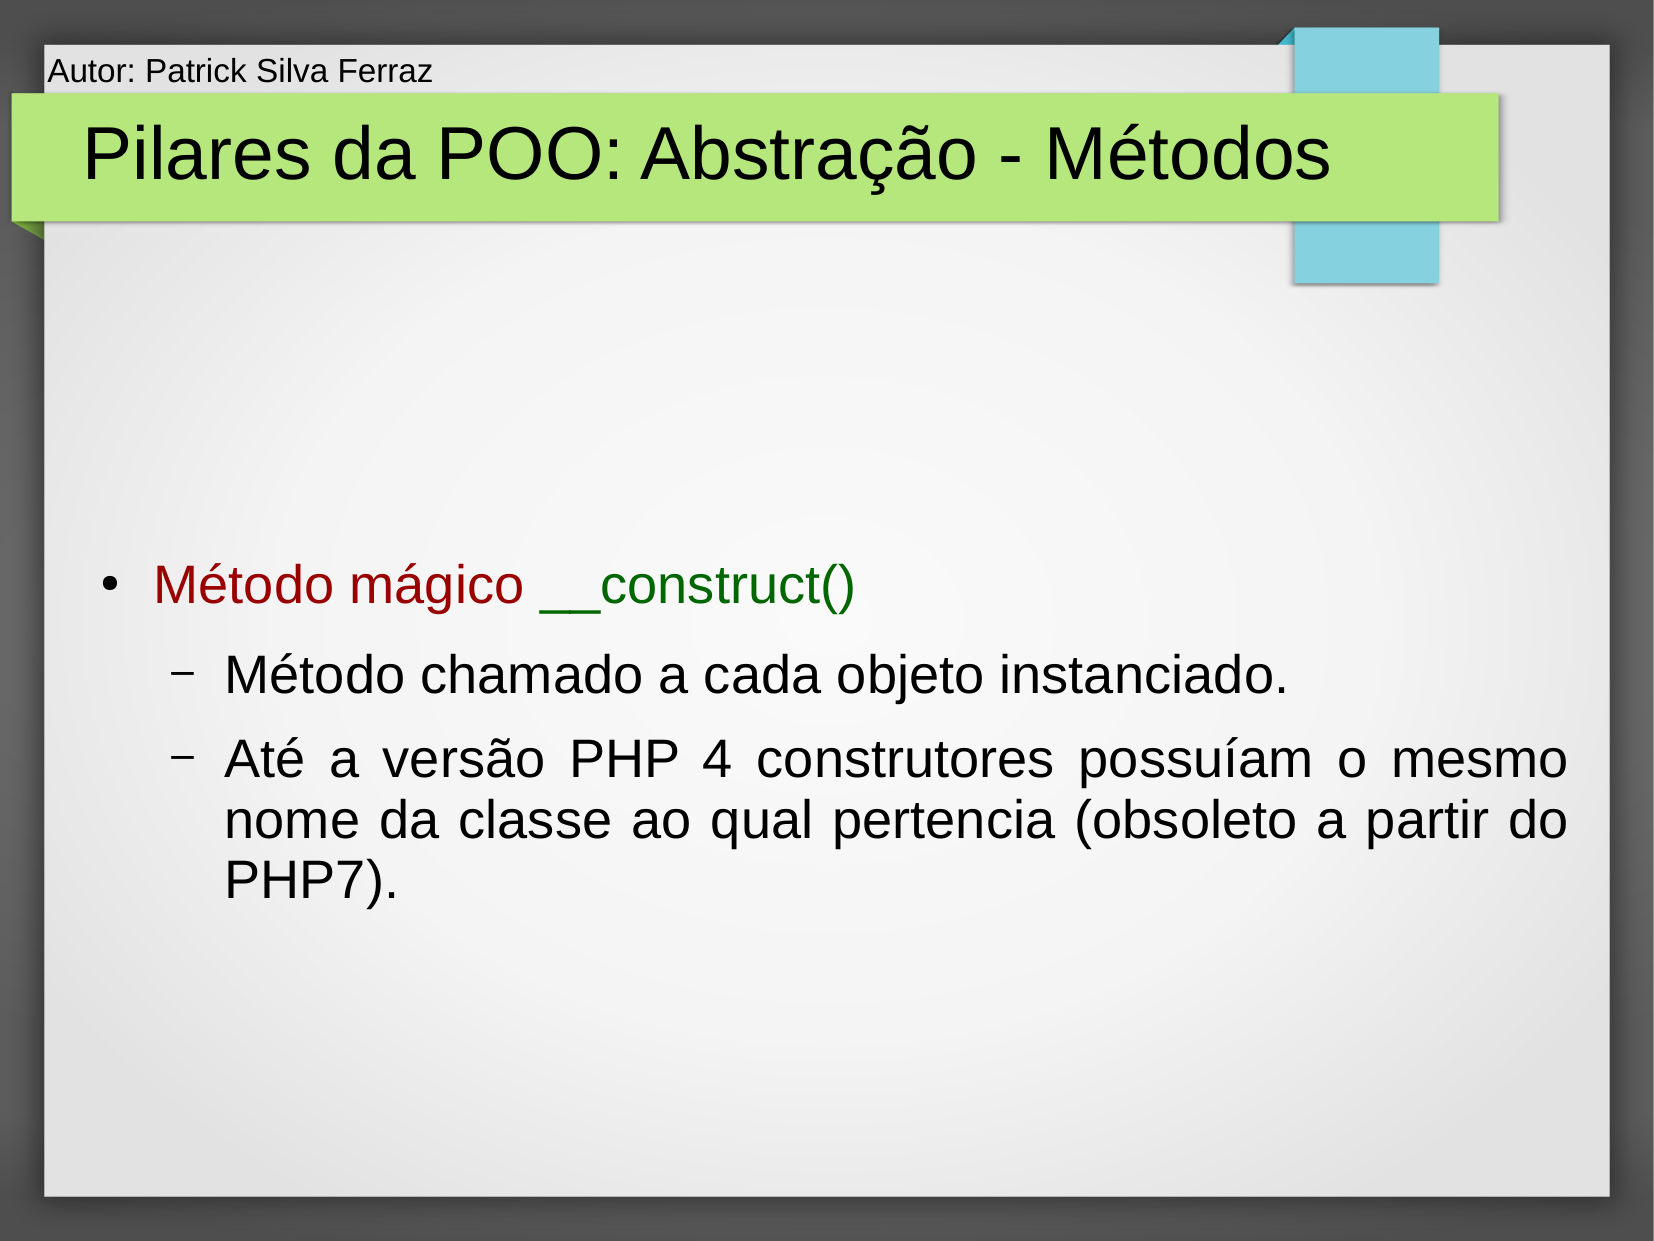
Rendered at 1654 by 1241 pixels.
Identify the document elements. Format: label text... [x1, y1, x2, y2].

text_box Autor: Patrick Silva Ferraz [47, 47, 876, 95]
list Método mágico __construct() Método chamado a cada objeto instanciado. Até a versão PHP 4 construtores possuíam o mesmo nome da classe ao qual pertencia (obsoleto a partir do PHP7). [82, 295, 1571, 1170]
picture [0, 0, 1654, 1241]
title Pilares da POO: Abstração - Métodos [82, 69, 1501, 238]
